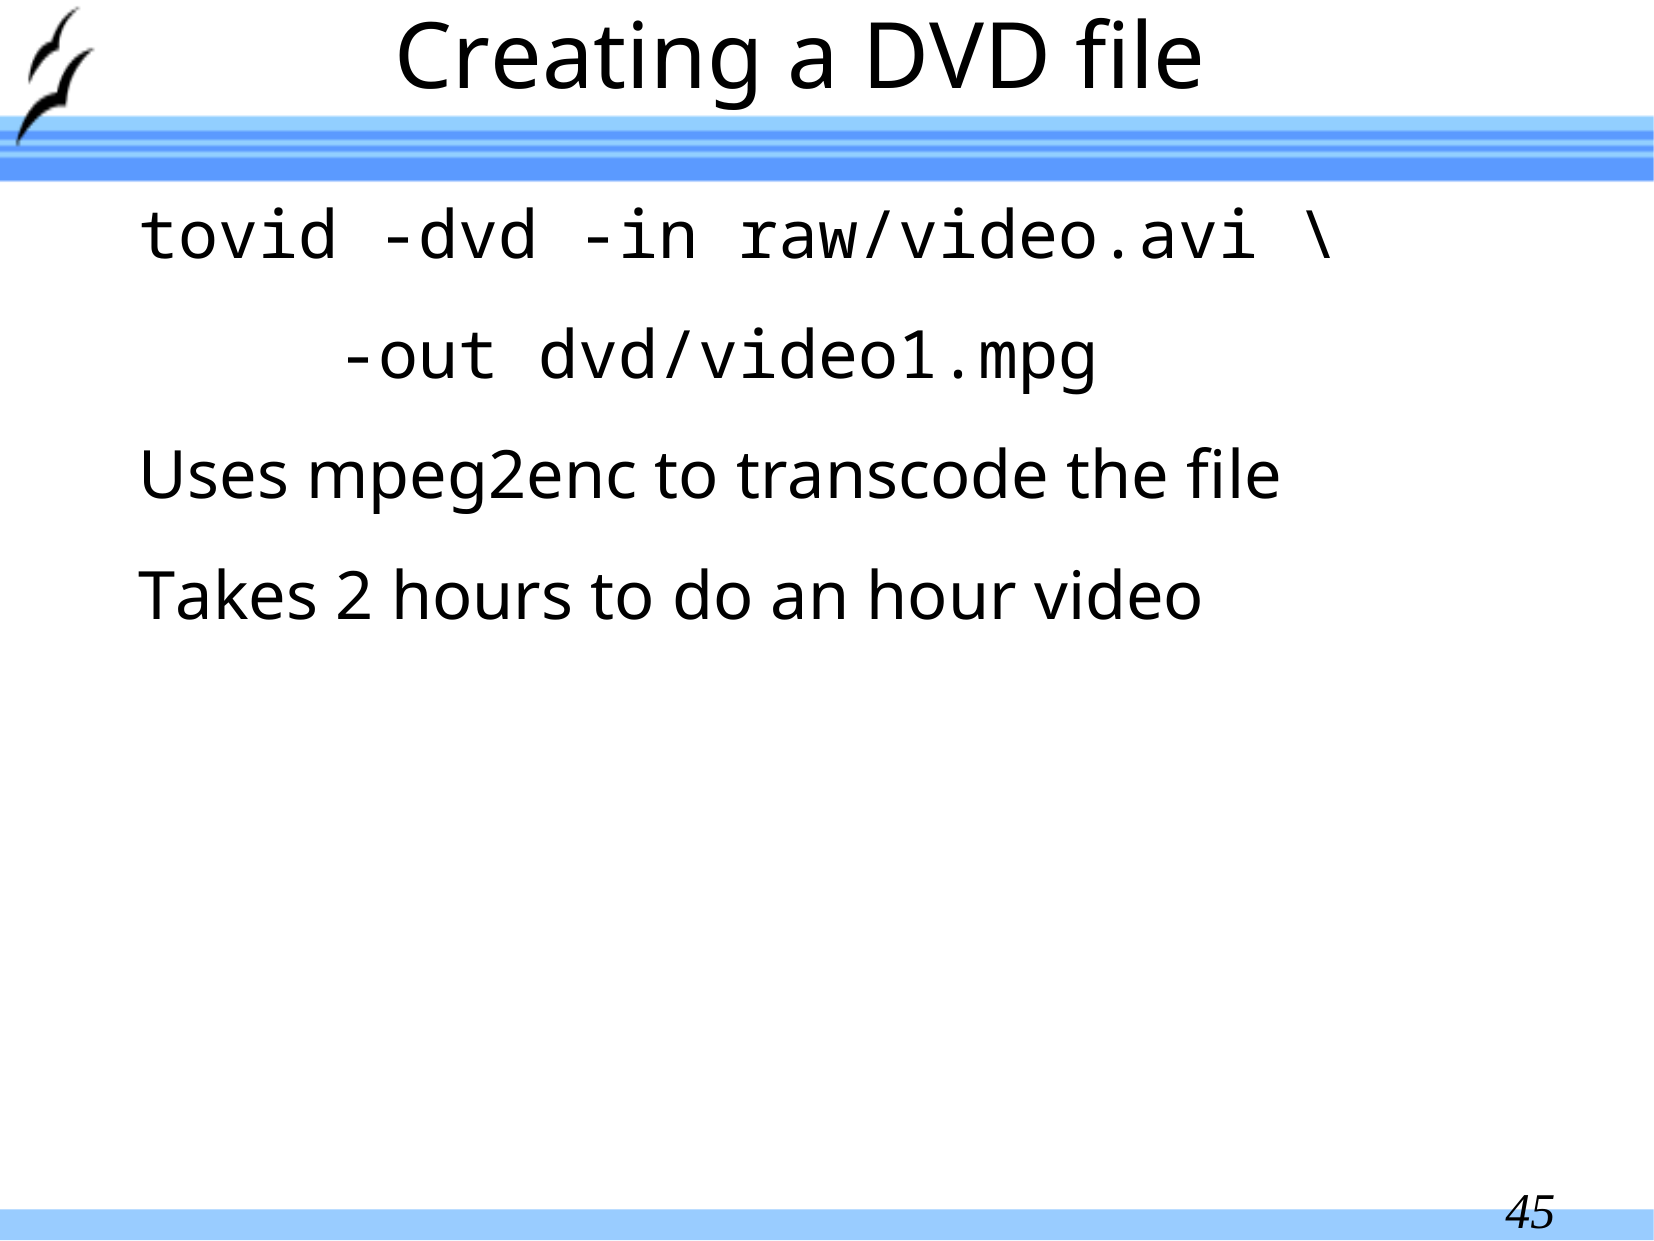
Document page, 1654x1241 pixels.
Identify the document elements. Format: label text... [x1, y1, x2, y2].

list tovid -dvd -in raw/video.avi \ -out dvd/video1.mpg Uses mpeg2enc to transcode the file Takes 2 hours to do an hour video [120, 187, 1533, 1195]
picture [0, 0, 1654, 188]
title Creating a DVD file [94, 0, 1507, 121]
